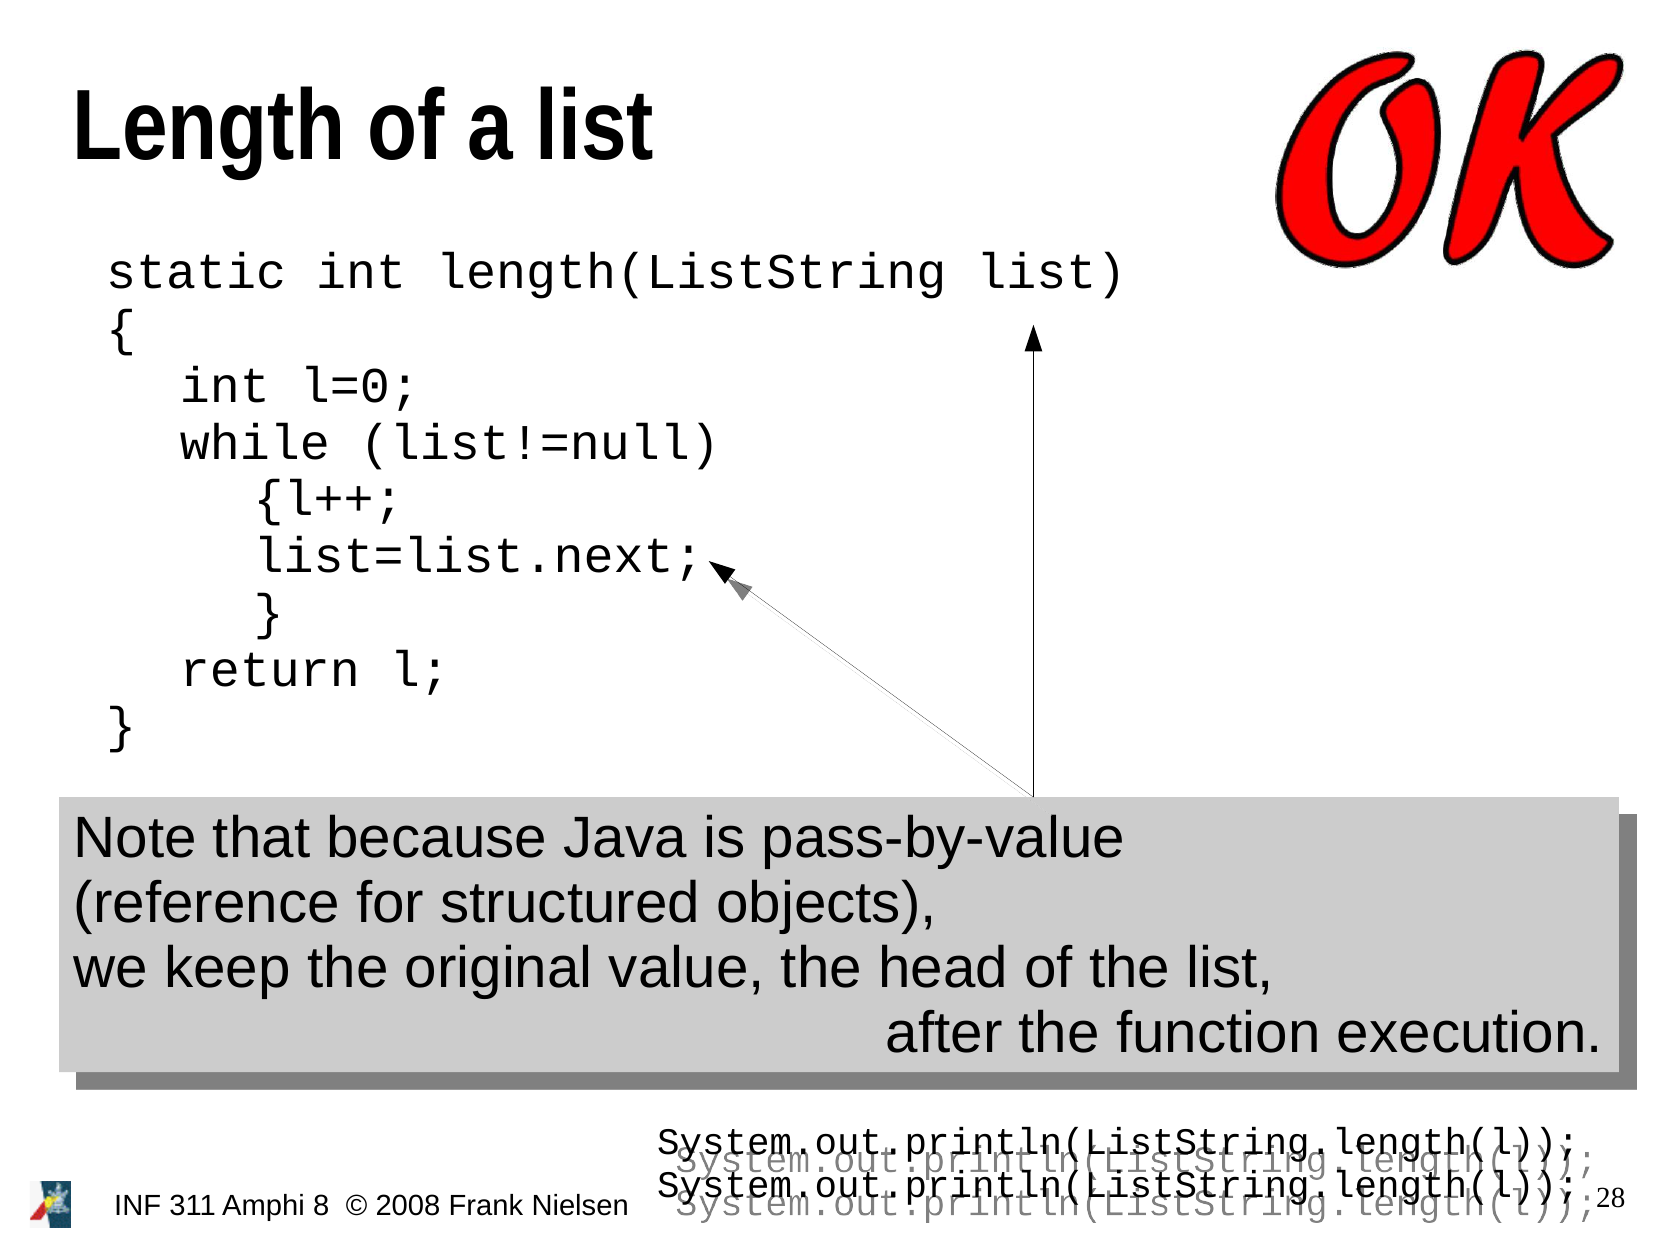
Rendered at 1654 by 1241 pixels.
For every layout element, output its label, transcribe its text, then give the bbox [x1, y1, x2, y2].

text_box Note that because Java is pass-by-value (reference for structured objects), we keep the original value, the head of the list, after the function execution. [59, 797, 1619, 1072]
text_box Length of a list [57, 59, 670, 189]
text_box static int length(ListString list) { int l=0; while (list!=null) {l++; list=list.next; } return l; } [91, 239, 1241, 739]
text_box System.out.println(ListString.length(l)); System.out.println(ListString.length(l)); [642, 1116, 1595, 1211]
picture [1269, 47, 1626, 271]
picture [29, 1181, 71, 1228]
